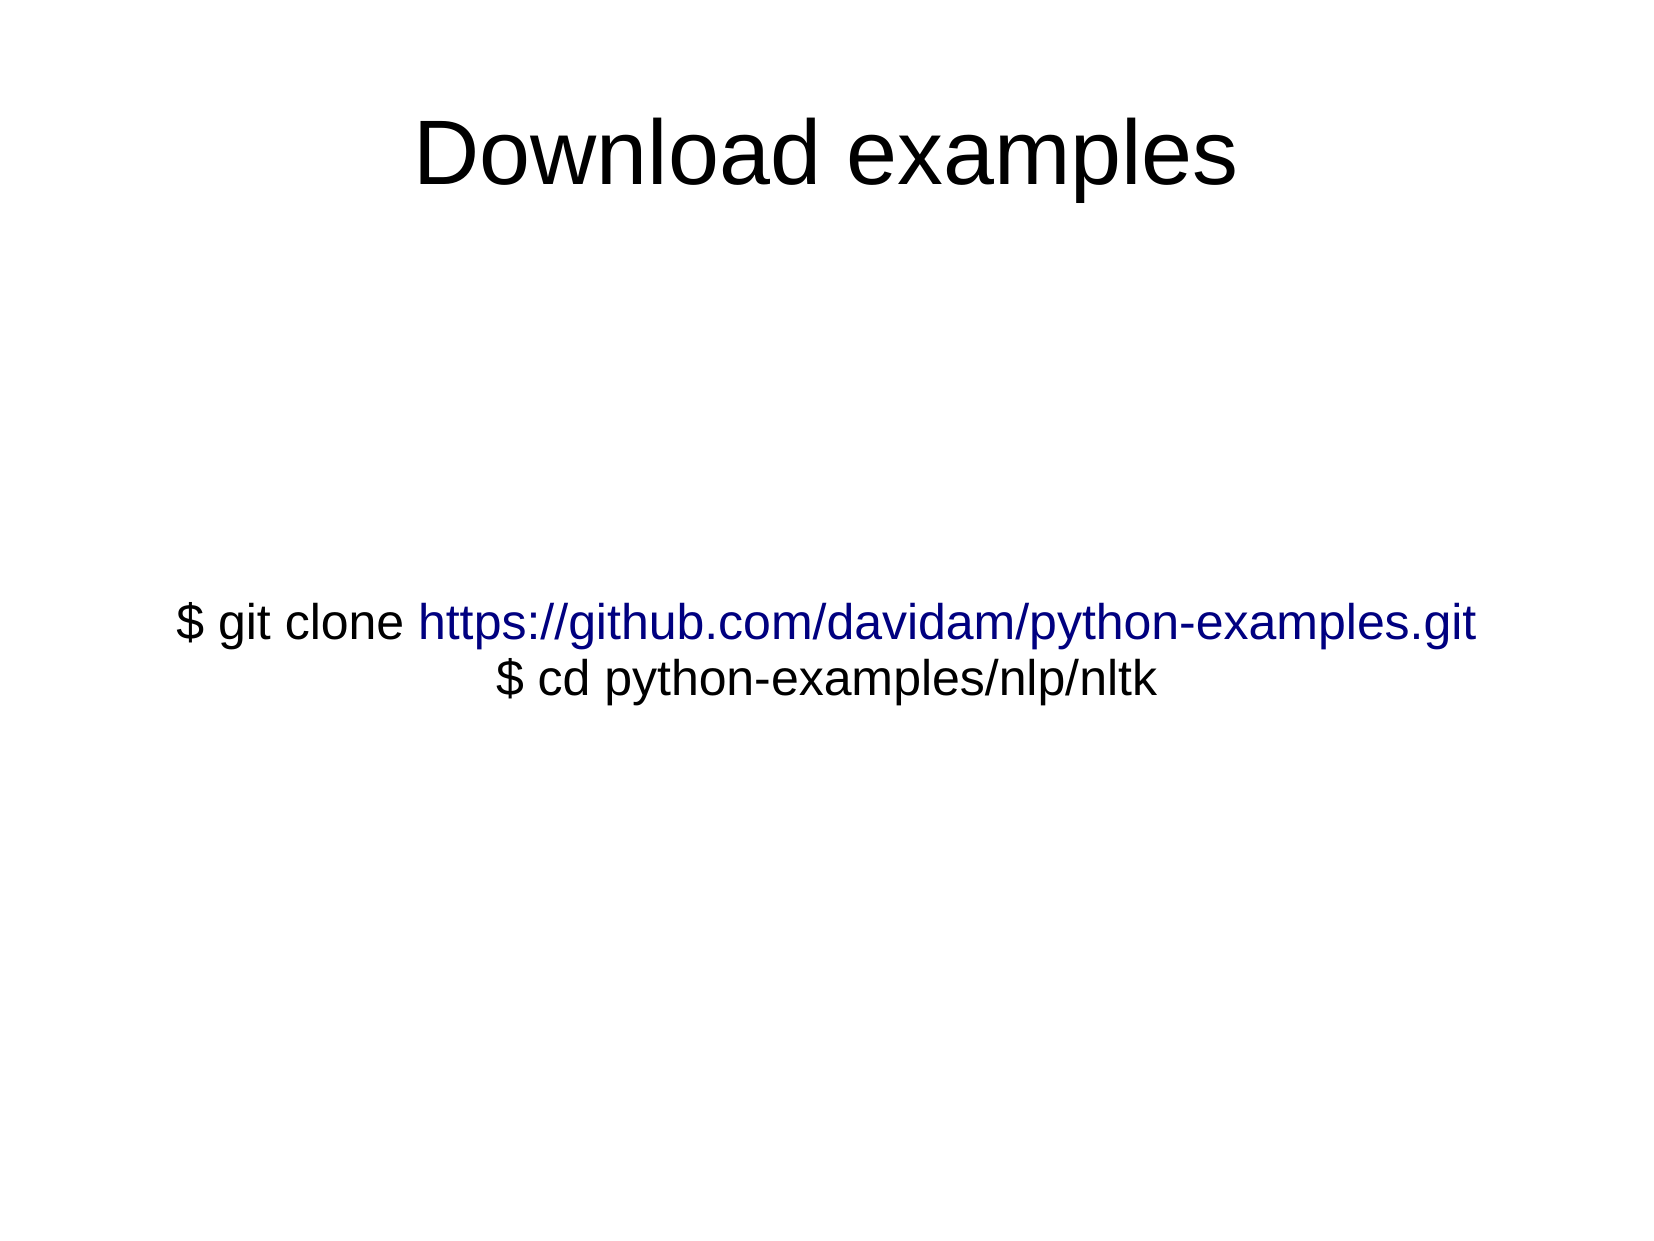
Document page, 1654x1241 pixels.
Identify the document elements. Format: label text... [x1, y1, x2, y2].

subtitle $ git clone https://github.com/davidam/python-examples.git $ cd python-examples/nlp/nltk [82, 290, 1571, 1010]
title Download examples [82, 49, 1571, 257]
